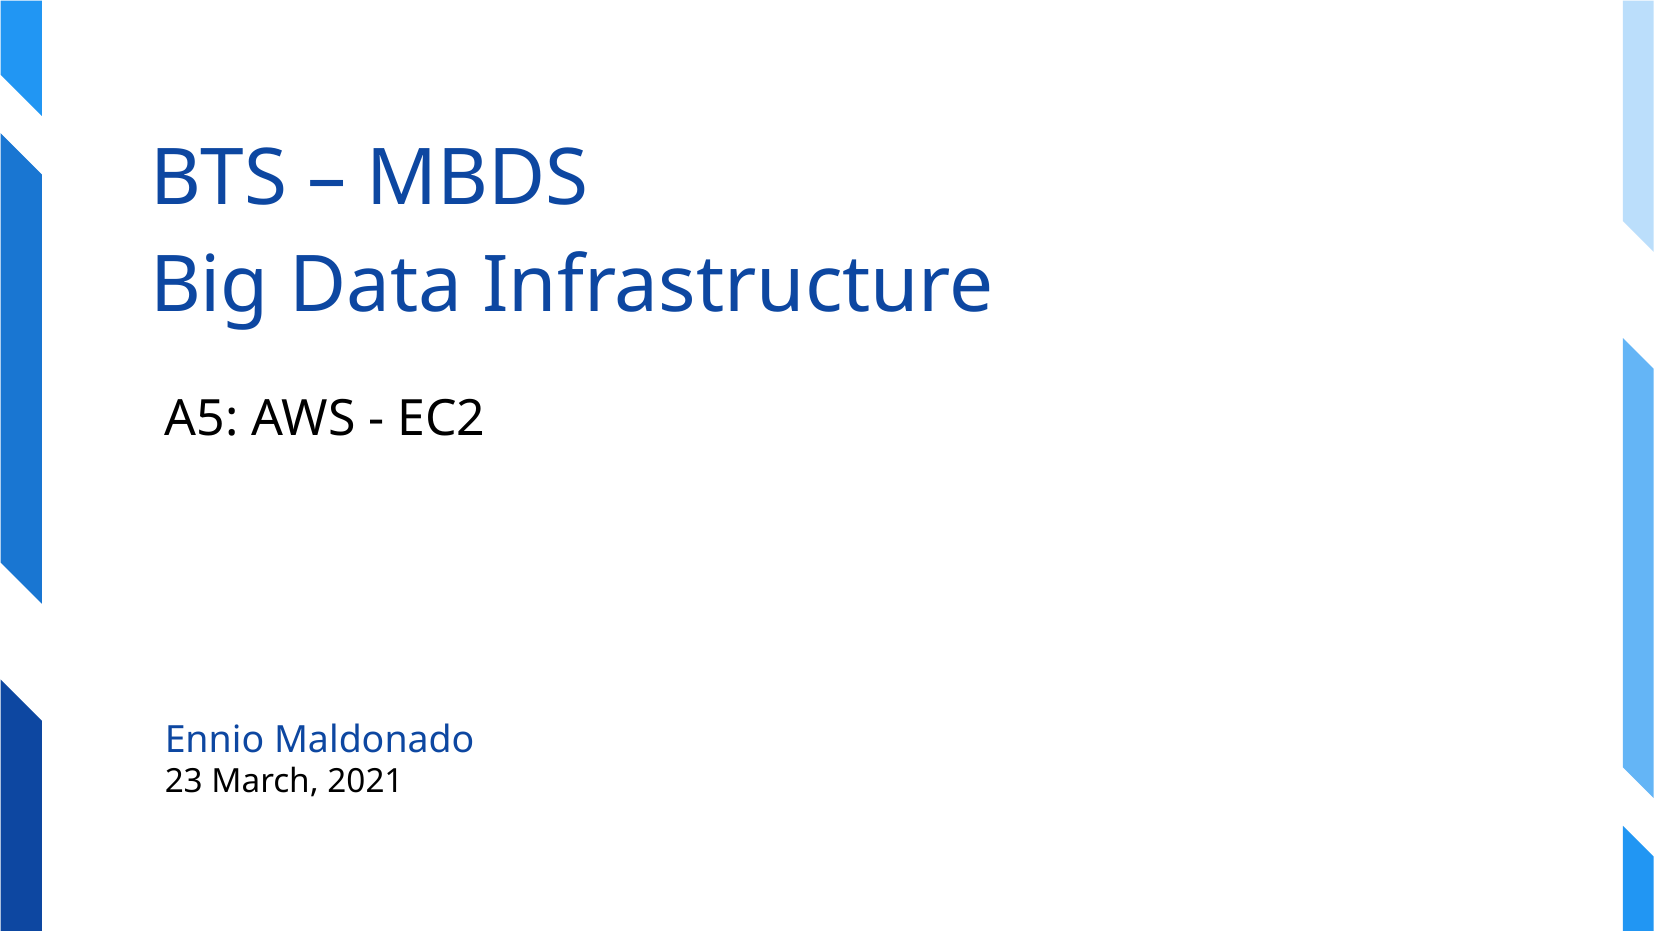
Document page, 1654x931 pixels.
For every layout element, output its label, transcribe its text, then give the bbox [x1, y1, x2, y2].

text_box A5: AWS - EC2 [150, 375, 975, 453]
text_box 23 March, 2021 [150, 750, 487, 807]
text_box Ennio Maldonado [150, 705, 503, 768]
title BTS – MBDS Big Data Infrastructure [150, 136, 1501, 319]
